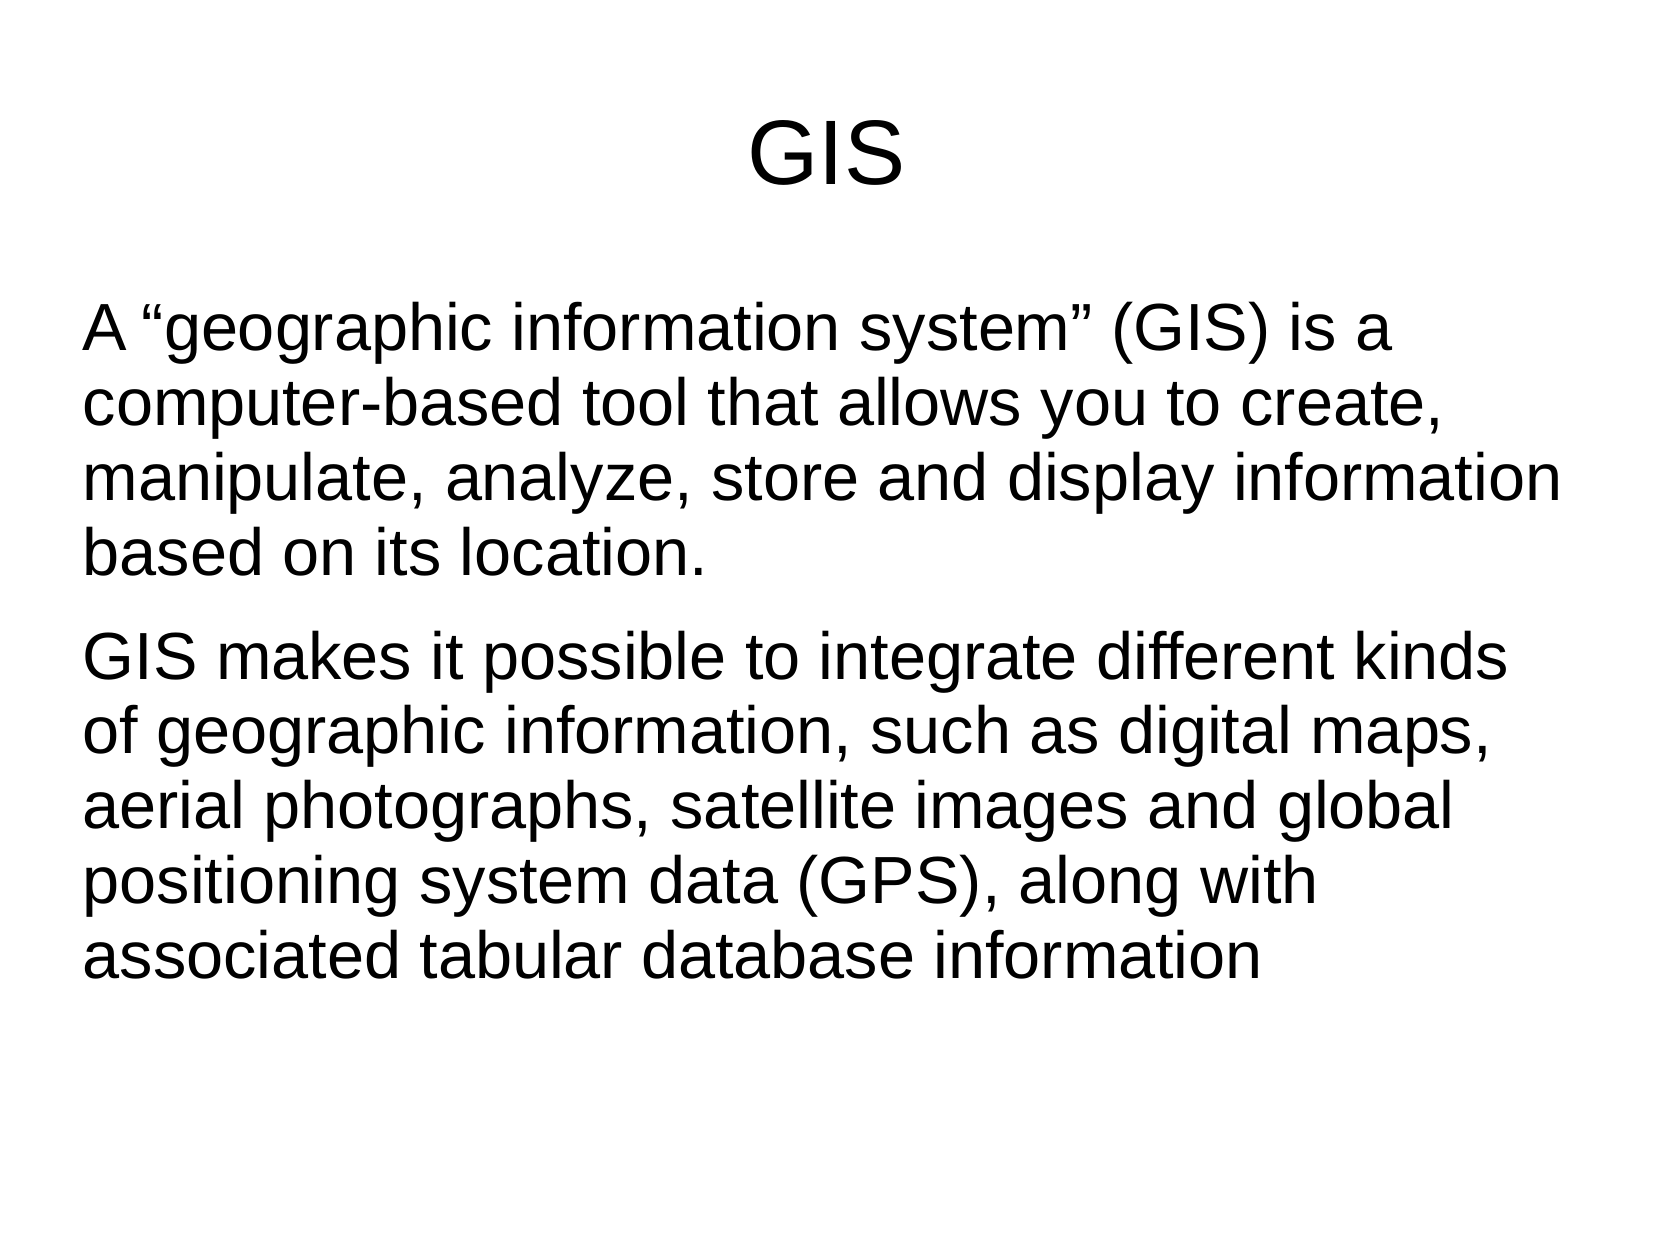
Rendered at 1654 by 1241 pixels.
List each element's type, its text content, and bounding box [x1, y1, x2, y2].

title GIS [82, 49, 1571, 257]
list A “geographic information system” (GIS) is a computer-based tool that allows you to create, manipulate, analyze, store and display information based on its location. GIS makes it possible to integrate different kinds of geographic information, such as digital maps, aerial photographs, satellite images and global positioning system data (GPS), along with associated tabular database information [82, 290, 1571, 1010]
